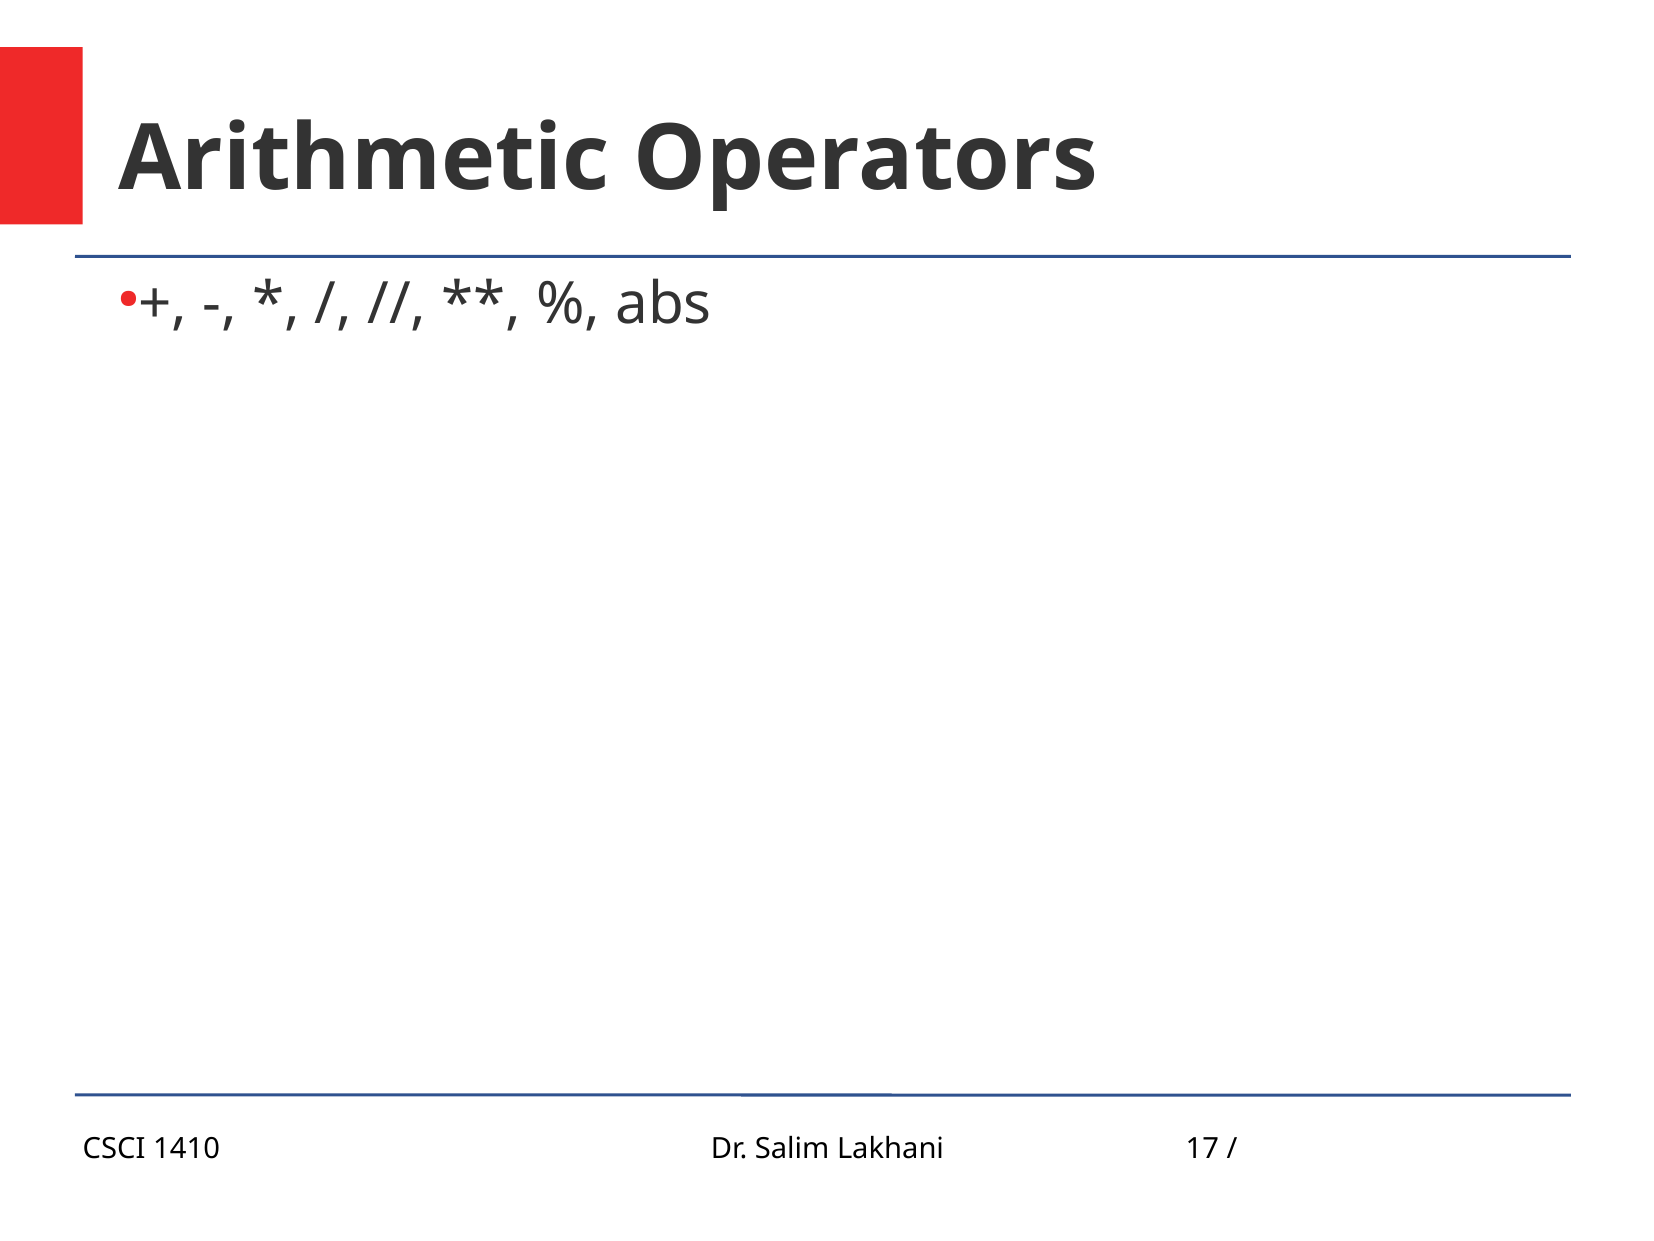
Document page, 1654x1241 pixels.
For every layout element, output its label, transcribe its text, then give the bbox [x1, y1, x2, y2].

title Arithmetic Operators [118, 49, 1571, 257]
text_box Dr. Salim Lakhani [565, 1129, 1090, 1216]
text_box / [1185, 1129, 1571, 1216]
list +, -, *, /, //, **, %, abs [118, 265, 1536, 1081]
text_box CSCI 1410 [82, 1129, 468, 1216]
